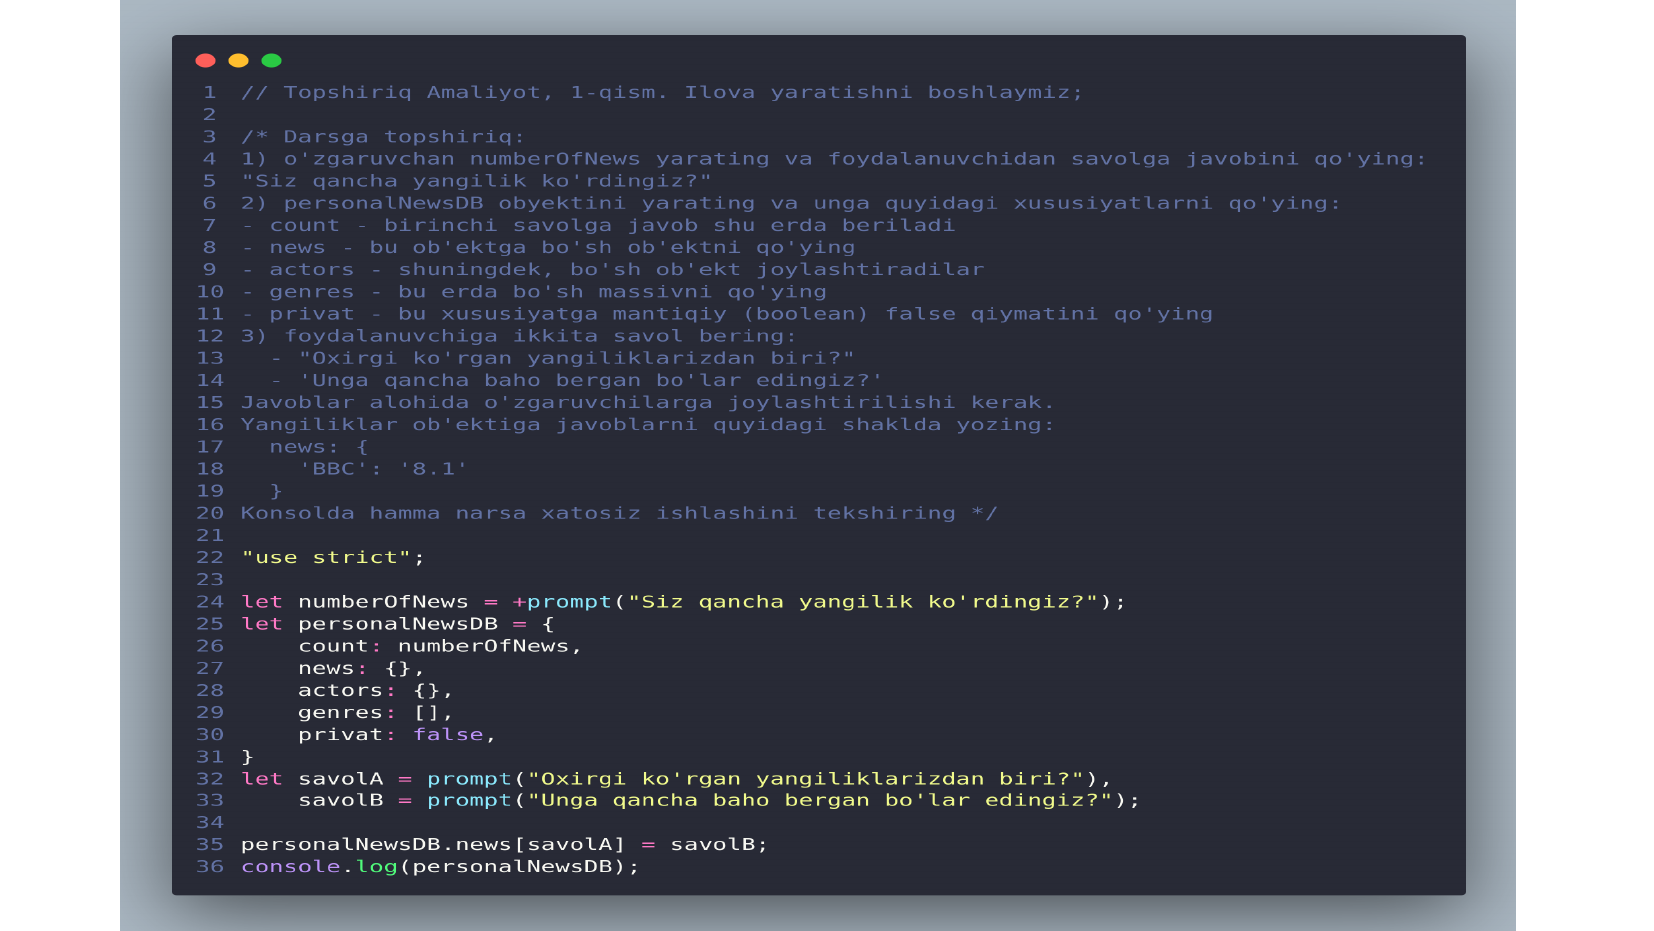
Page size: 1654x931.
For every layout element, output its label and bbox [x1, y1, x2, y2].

picture [120, 0, 1516, 931]
